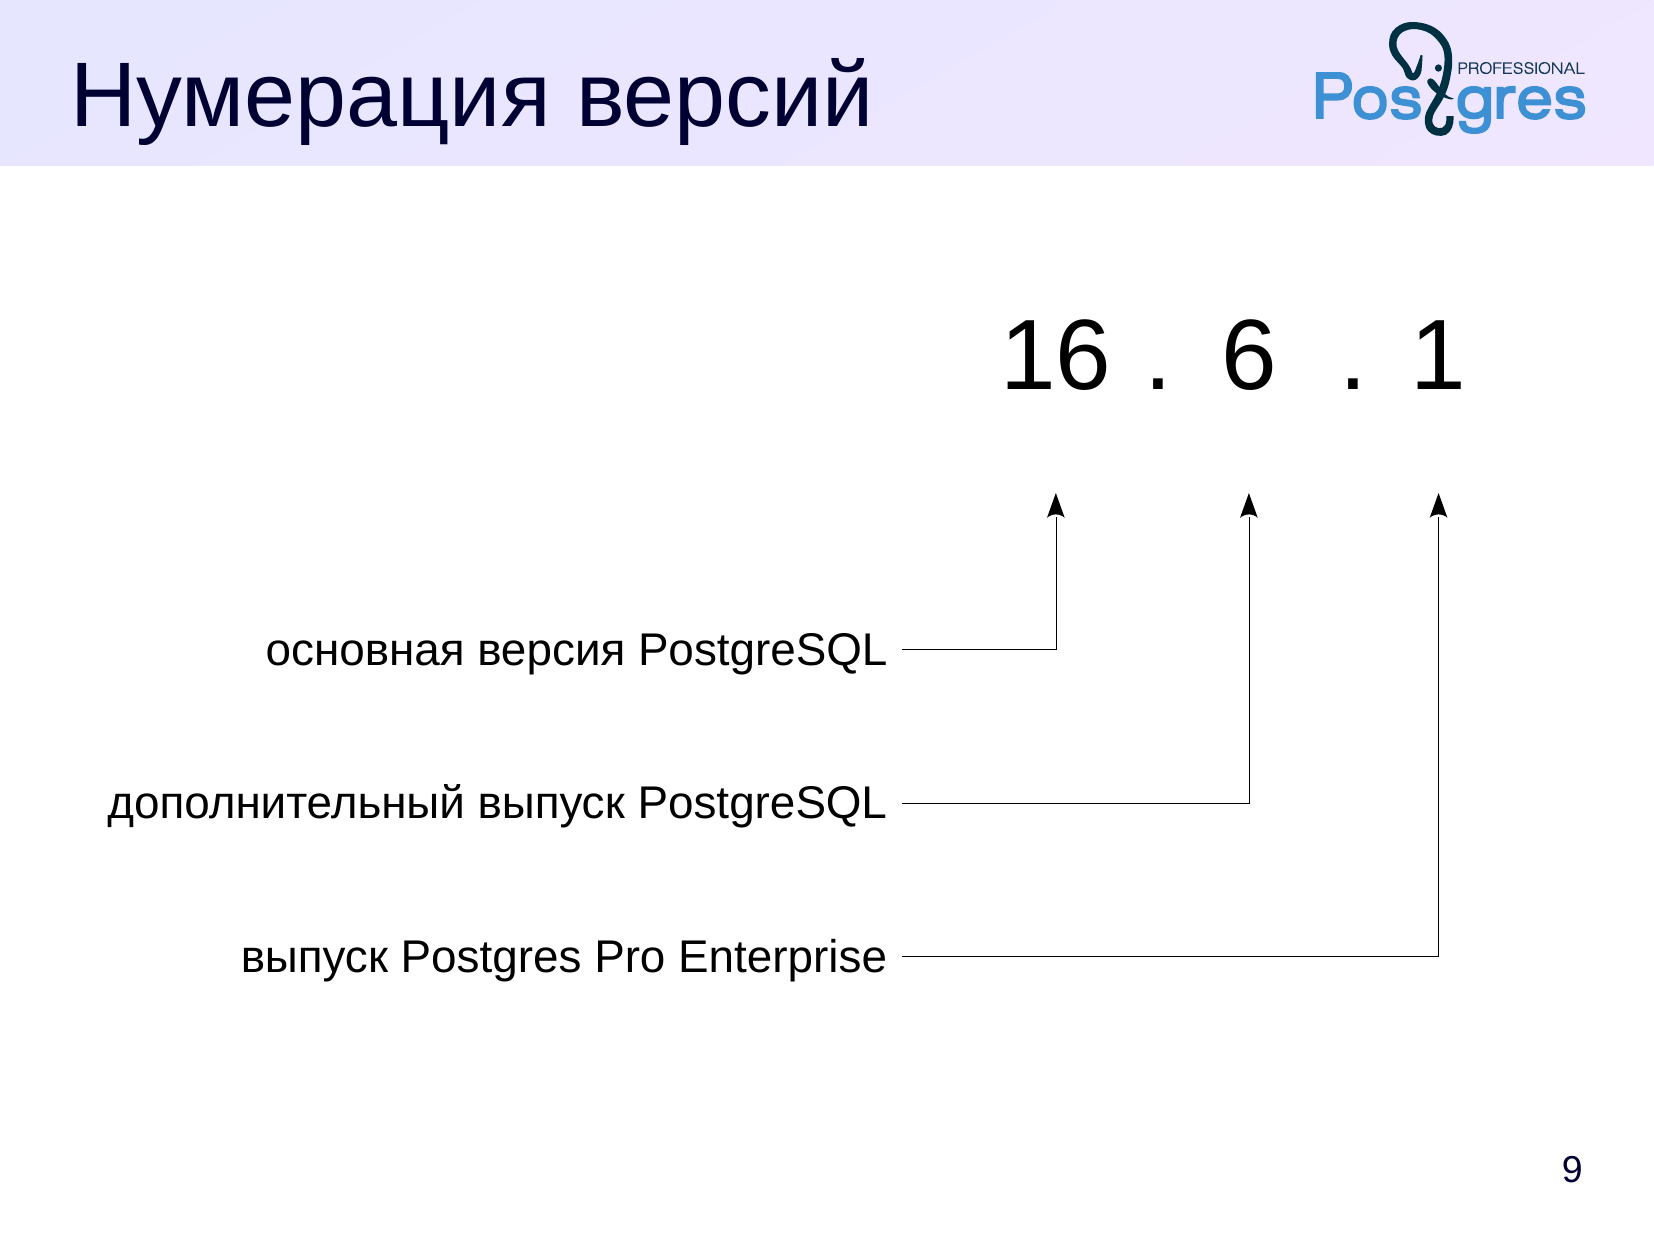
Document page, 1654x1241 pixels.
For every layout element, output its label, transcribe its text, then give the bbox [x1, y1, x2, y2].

text_box выпуск Postgres Pro Enterprise [229, 929, 903, 984]
text_box 6 [1181, 217, 1331, 493]
text_box . [1331, 217, 1376, 493]
text_box . [1136, 217, 1181, 493]
text_box основная версия PostgreSQL [229, 622, 903, 677]
title Нумерация версий [70, 43, 1241, 147]
text_box дополнительный выпуск PostgreSQL [229, 775, 903, 830]
text_box 1 [1392, 217, 1486, 493]
text_box 16 [992, 217, 1119, 493]
